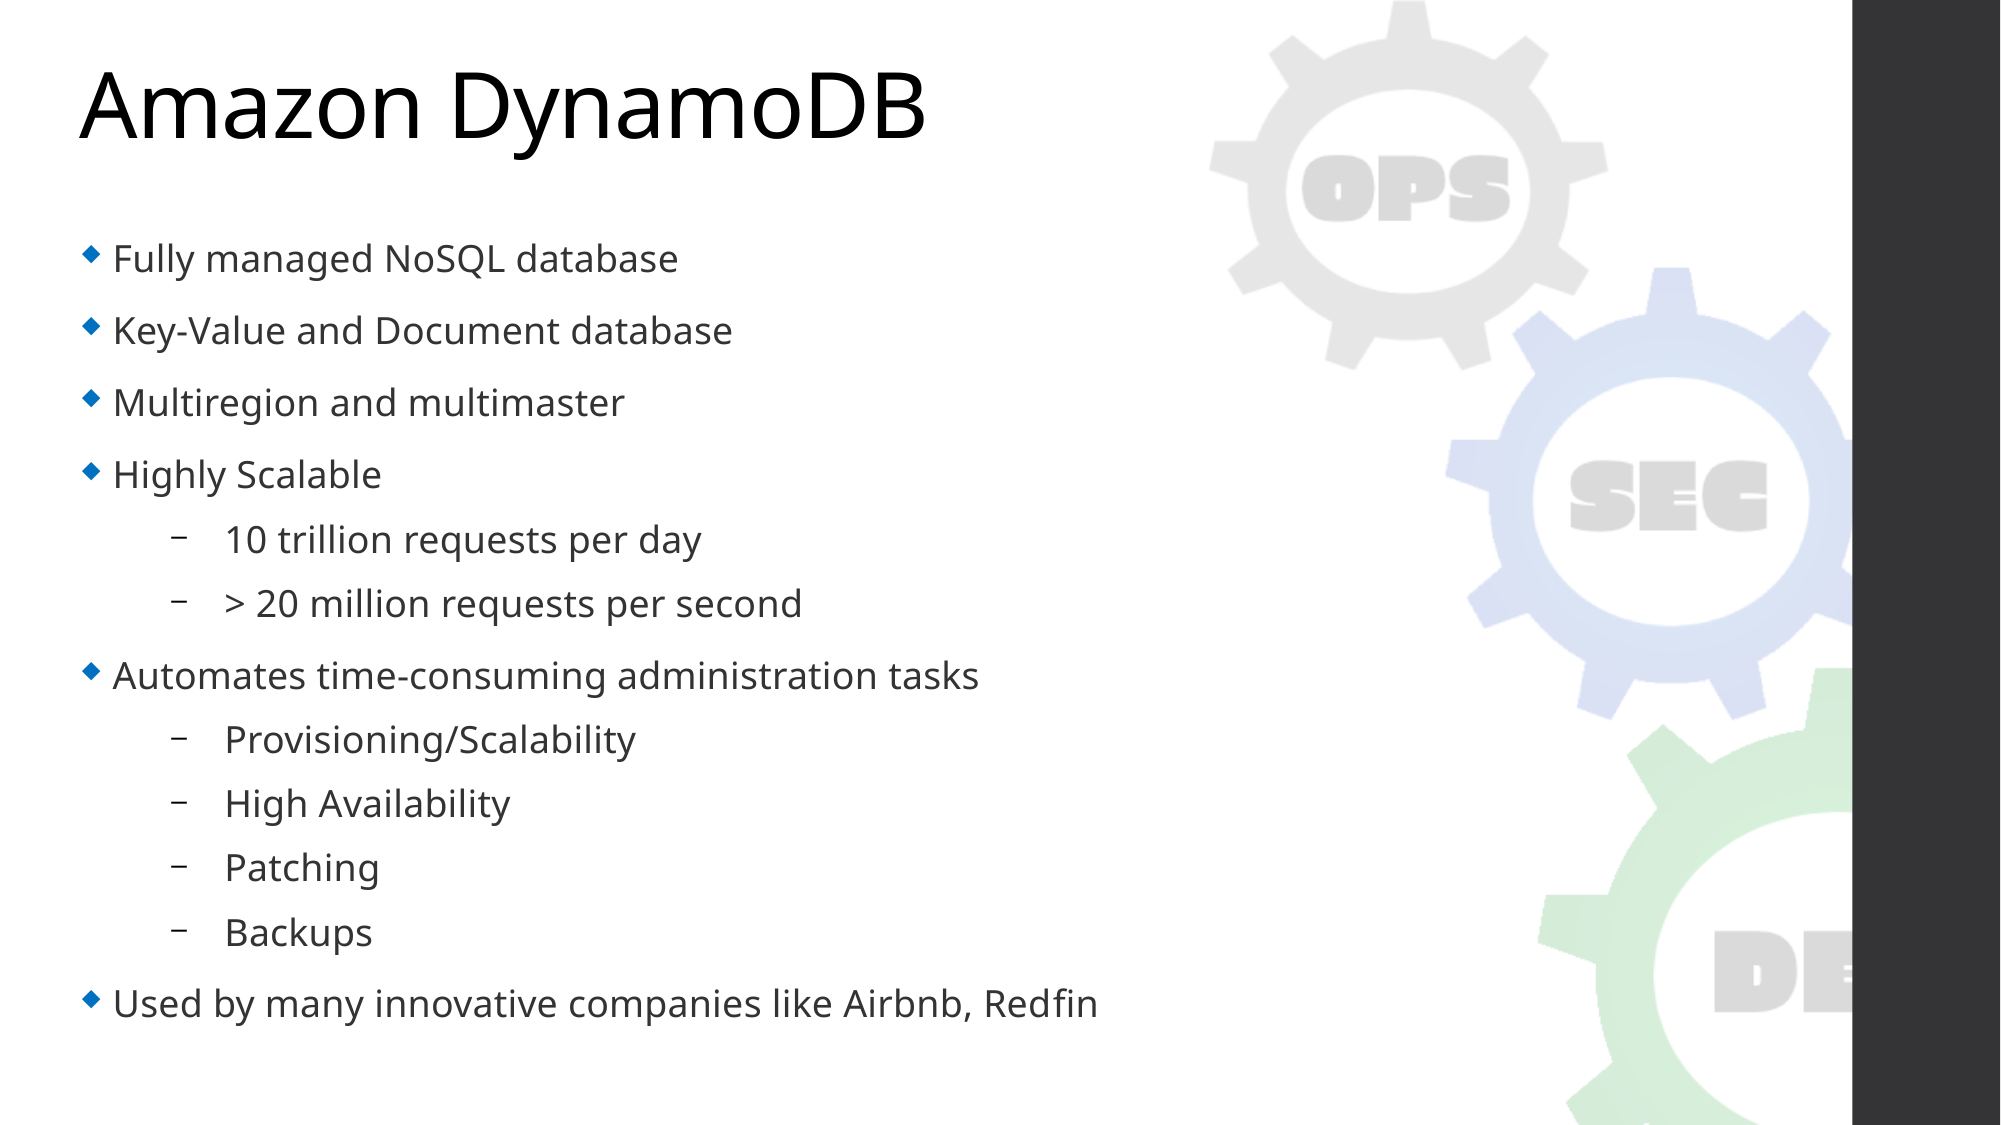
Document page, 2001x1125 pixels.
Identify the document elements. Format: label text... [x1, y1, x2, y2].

list Fully managed NoSQL database Key-Value and Document database Multiregion and multimaster Highly Scalable 10 trillion requests per day > 20 million requests per second Automates time-consuming administration tasks Provisioning/Scalability High Availability Patching Backups Used by many innovative companies like Airbnb, Redﬁn [67, 230, 1801, 1106]
title Amazon DynamoDB [64, 33, 1797, 166]
